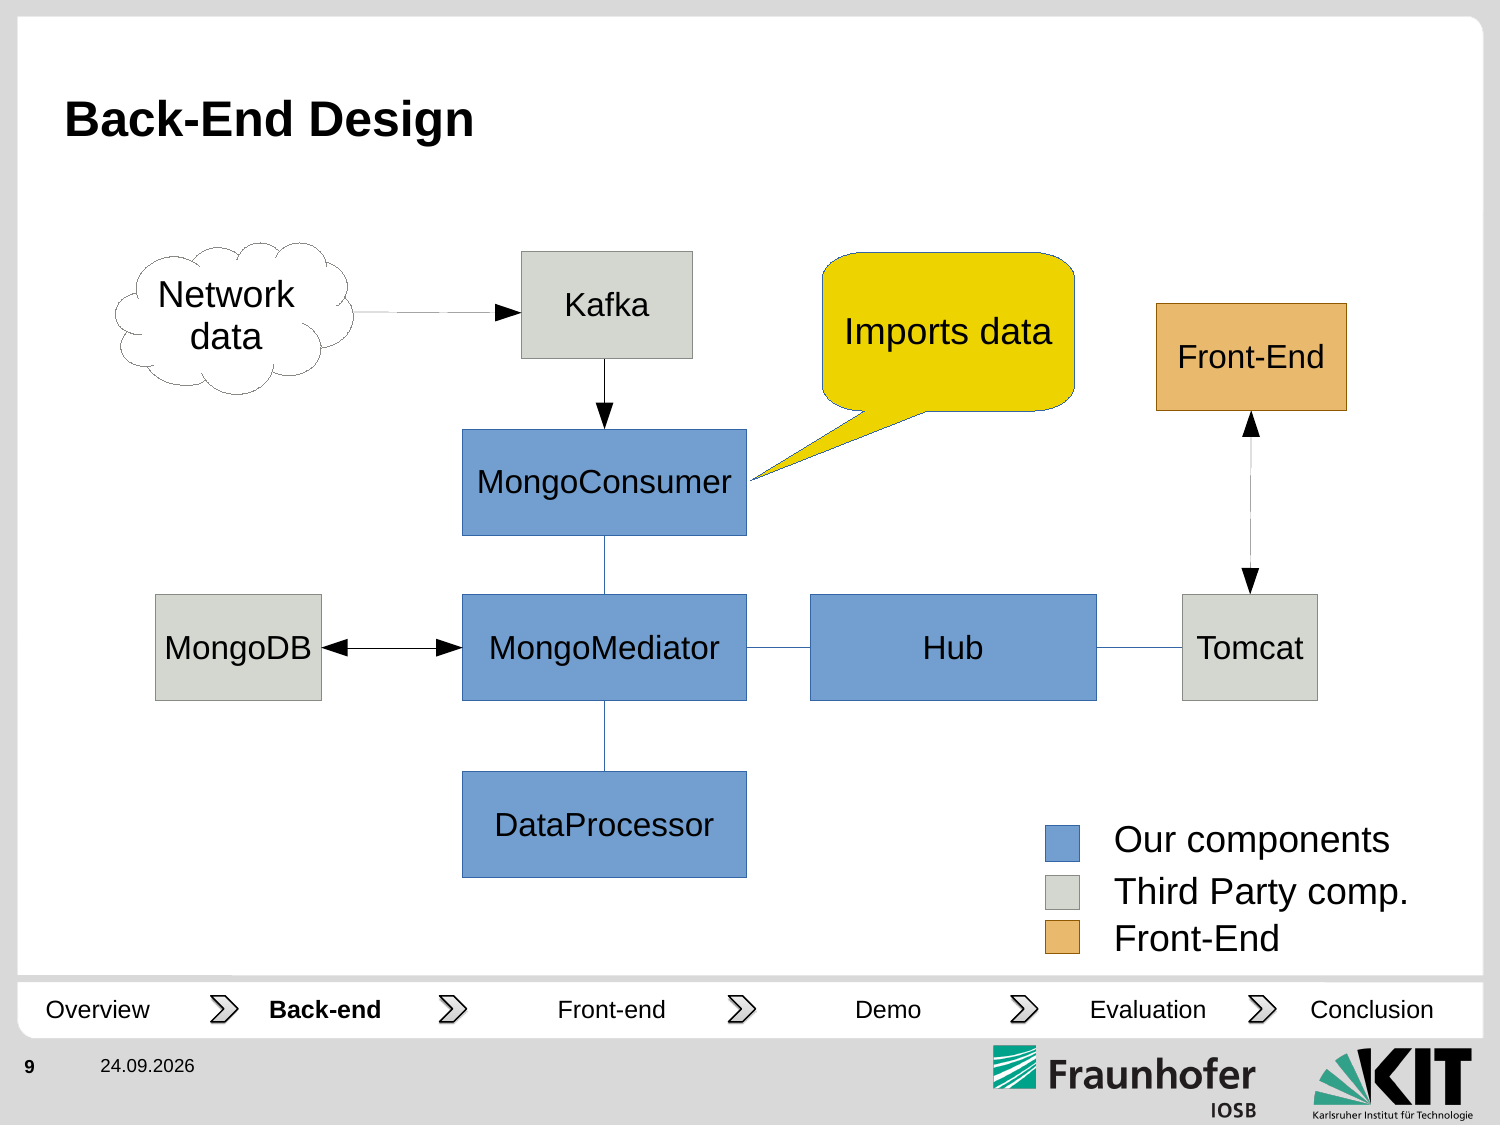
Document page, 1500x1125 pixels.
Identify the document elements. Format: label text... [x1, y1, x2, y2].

text_box Evaluation [1075, 986, 1222, 1031]
text_box Imports data [750, 252, 1075, 481]
text_box Conclusion [1295, 986, 1500, 1031]
text_box [1045, 875, 1080, 910]
text_box [1045, 825, 1080, 862]
text_box Kafka [521, 251, 693, 359]
text_box Demo [840, 986, 937, 1031]
text_box [1248, 995, 1277, 1022]
text_box 17.04.2019 [100, 1053, 272, 1113]
text_box Our components [1099, 810, 1406, 863]
text_box MongoConsumer [462, 429, 747, 536]
text_box Back-end [254, 986, 418, 1031]
text_box Front-End [1156, 303, 1347, 411]
text_box Overview [30, 986, 194, 1031]
title Back-End Design [64, 54, 1198, 147]
text_box Network data [115, 242, 354, 395]
text_box [728, 995, 756, 1022]
text_box DataProcessor [462, 771, 747, 878]
text_box Hub [810, 594, 1097, 701]
text_box Front-end [542, 986, 682, 1031]
text_box [1045, 920, 1080, 954]
text_box MongoDB [155, 594, 322, 701]
text_box MongoMediator [462, 594, 747, 701]
text_box [210, 995, 238, 1022]
text_box Tomcat [1182, 594, 1318, 701]
text_box [1010, 995, 1038, 1022]
text_box [439, 995, 467, 1022]
picture [0, 0, 1500, 1125]
text_box Front-End [1099, 910, 1296, 967]
text_box Third Party comp. [1099, 863, 1425, 920]
